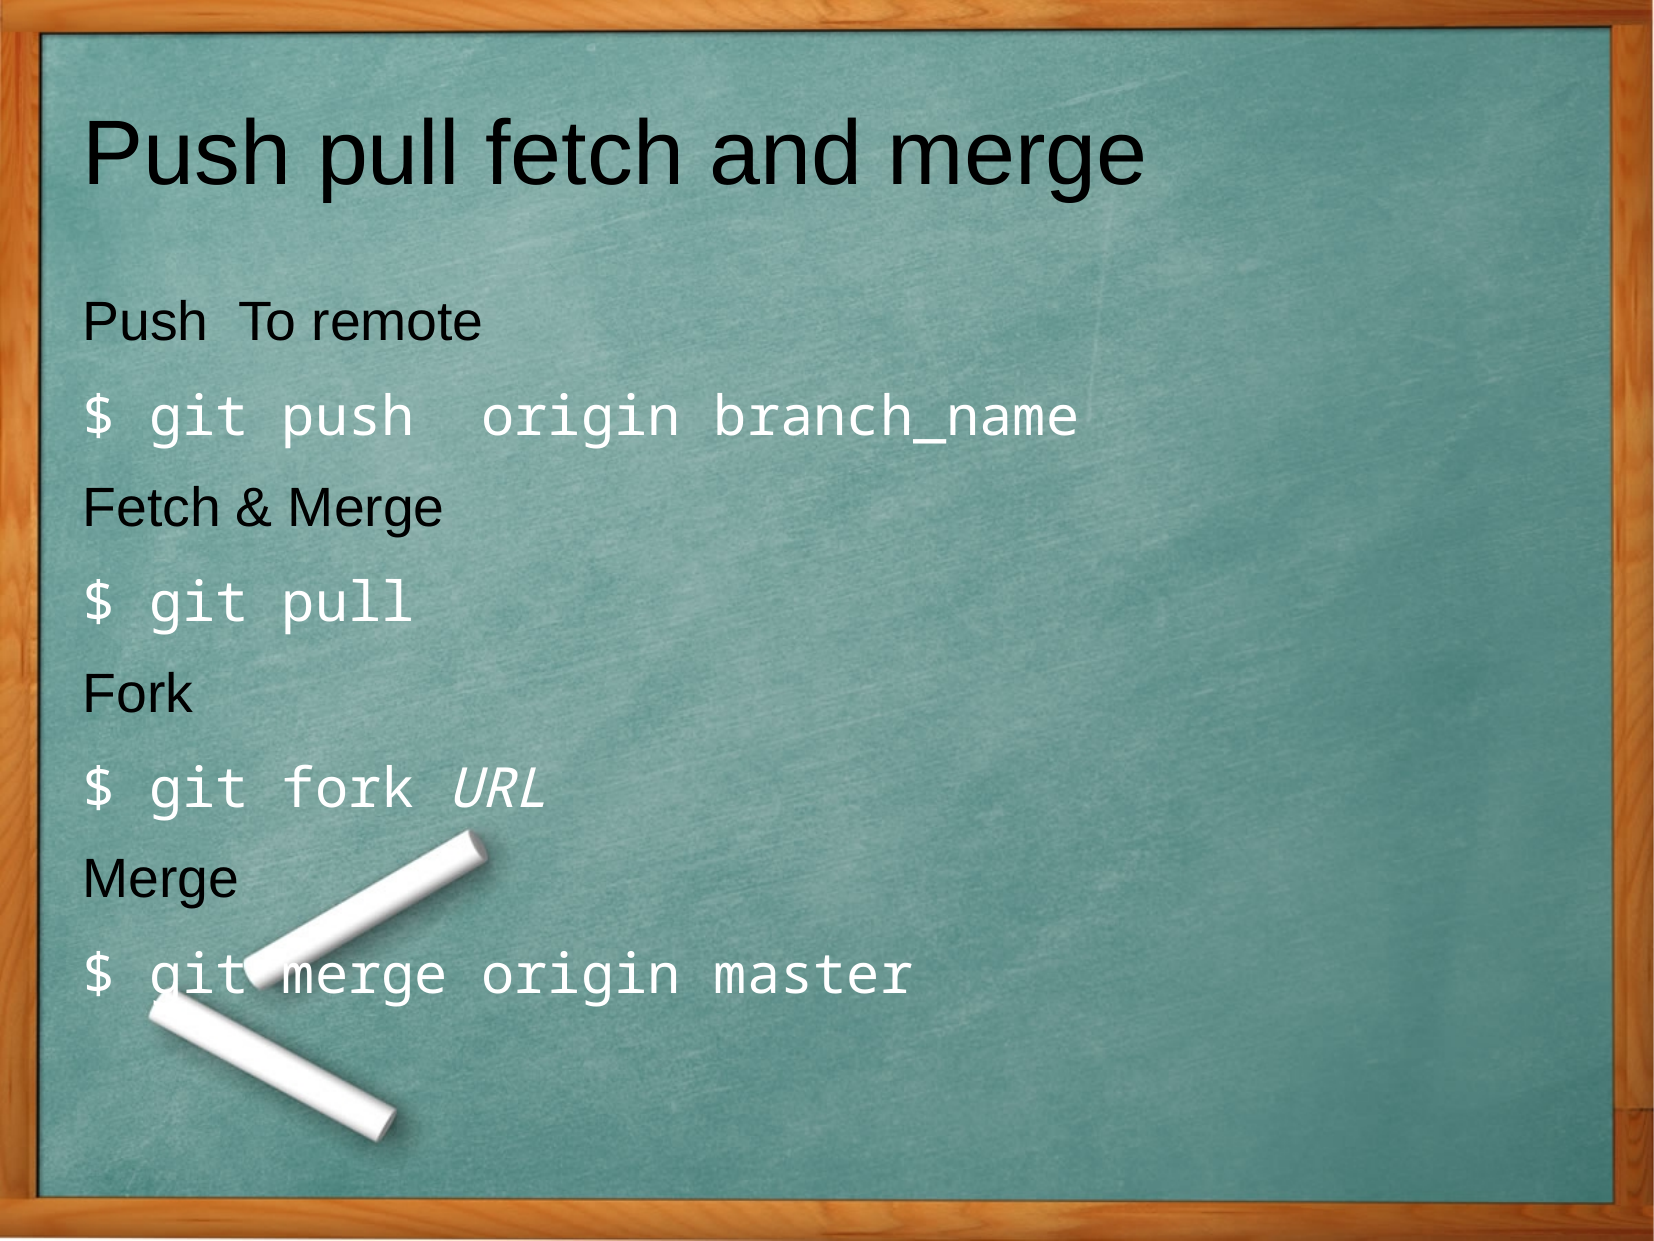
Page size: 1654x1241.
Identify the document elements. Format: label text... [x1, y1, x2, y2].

title Push pull fetch and merge [82, 49, 1571, 257]
picture [0, 0, 1654, 1241]
list Push To remote $ git push origin branch_name Fetch & Merge $ git pull Fork $ git fork URL Merge $ git merge origin master [82, 290, 1571, 1010]
